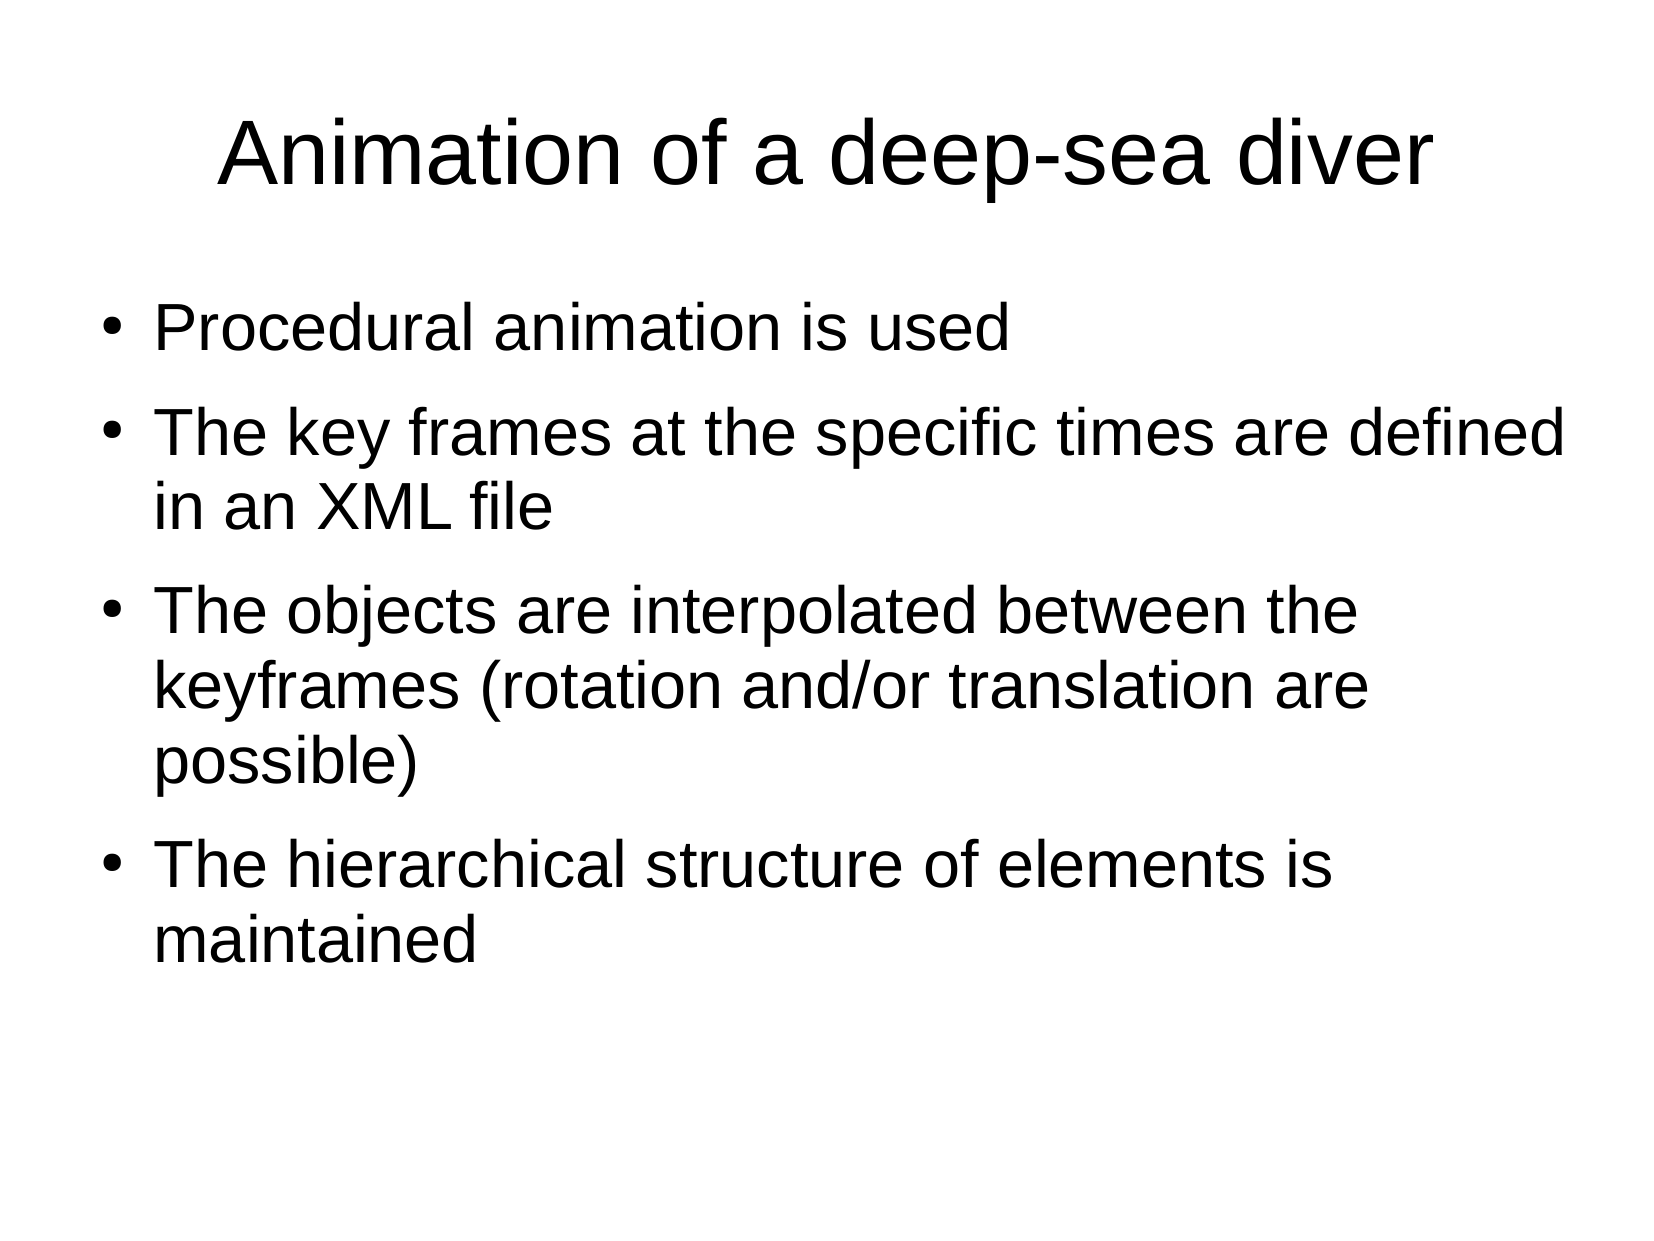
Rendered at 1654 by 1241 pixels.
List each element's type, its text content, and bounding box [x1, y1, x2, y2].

title Animation of a deep-sea diver [82, 49, 1571, 257]
list Procedural animation is used The key frames at the specific times are defined in an XML file The objects are interpolated between the keyframes (rotation and/or translation are possible) The hierarchical structure of elements is maintained [82, 290, 1571, 1109]
